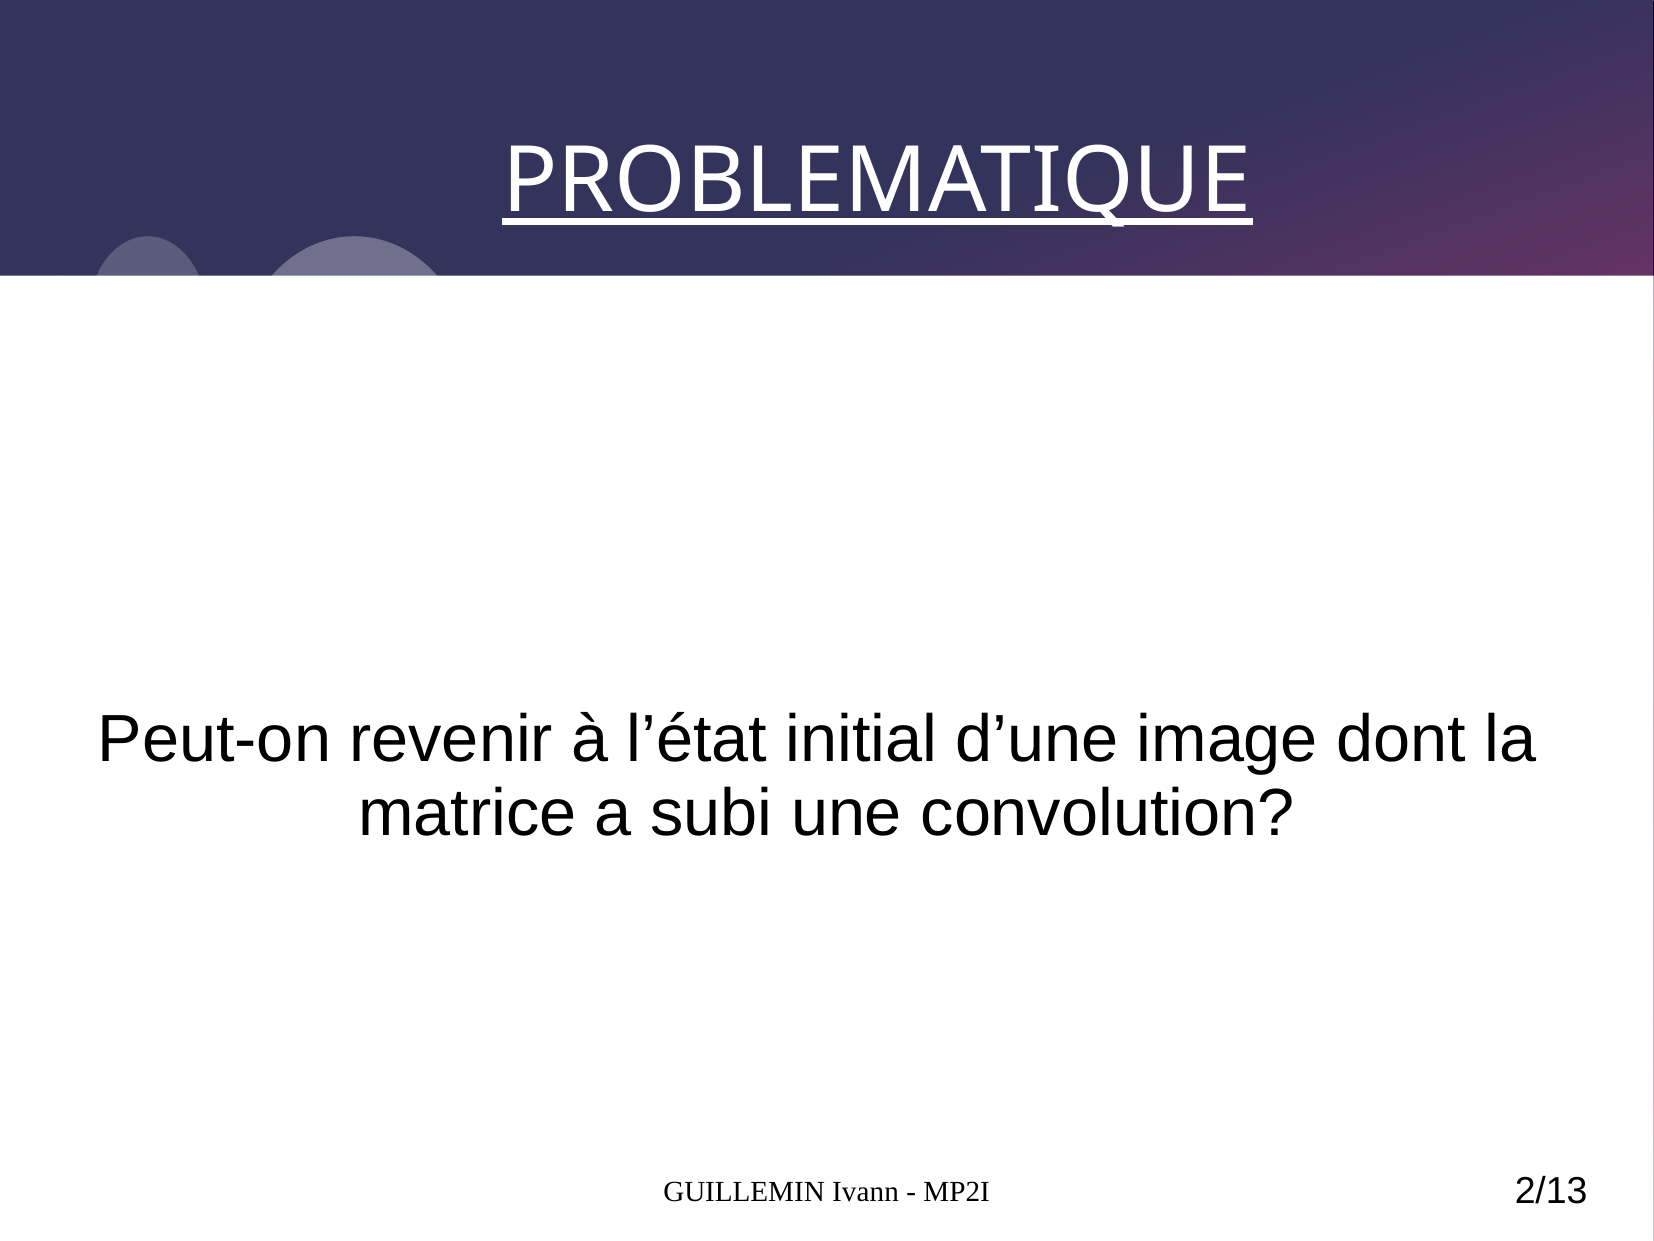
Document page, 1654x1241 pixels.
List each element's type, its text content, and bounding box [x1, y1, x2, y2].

text_box 2/13 [1500, 1162, 1651, 1220]
subtitle Peut-on revenir à l’état initial d’une image dont la matrice a subi une convolution? [88, 487, 1565, 1064]
text_box PROBLEMATIQUE [487, 105, 1351, 263]
